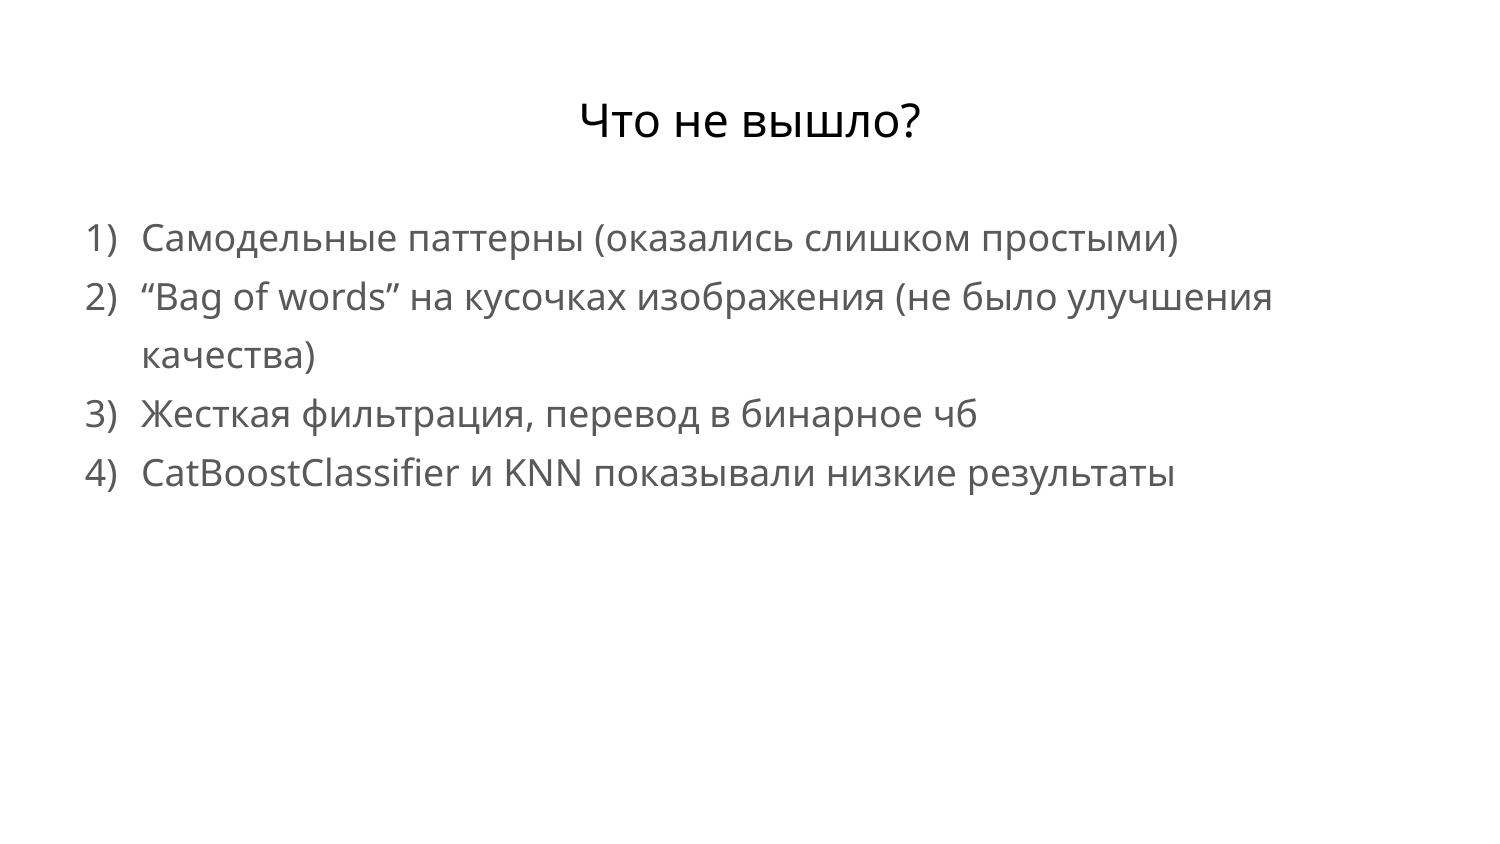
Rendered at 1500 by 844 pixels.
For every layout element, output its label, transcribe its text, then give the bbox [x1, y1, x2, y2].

title Что не вышло? [51, 72, 1449, 167]
list Самодельные паттерны (оказались слишком простыми) “Bag of words” на кусочках изображения (не было улучшения качества) Жесткая фильтрация, перевод в бинарное чб CatBoostClassifier и KNN показывали низкие результаты [51, 189, 1449, 750]
